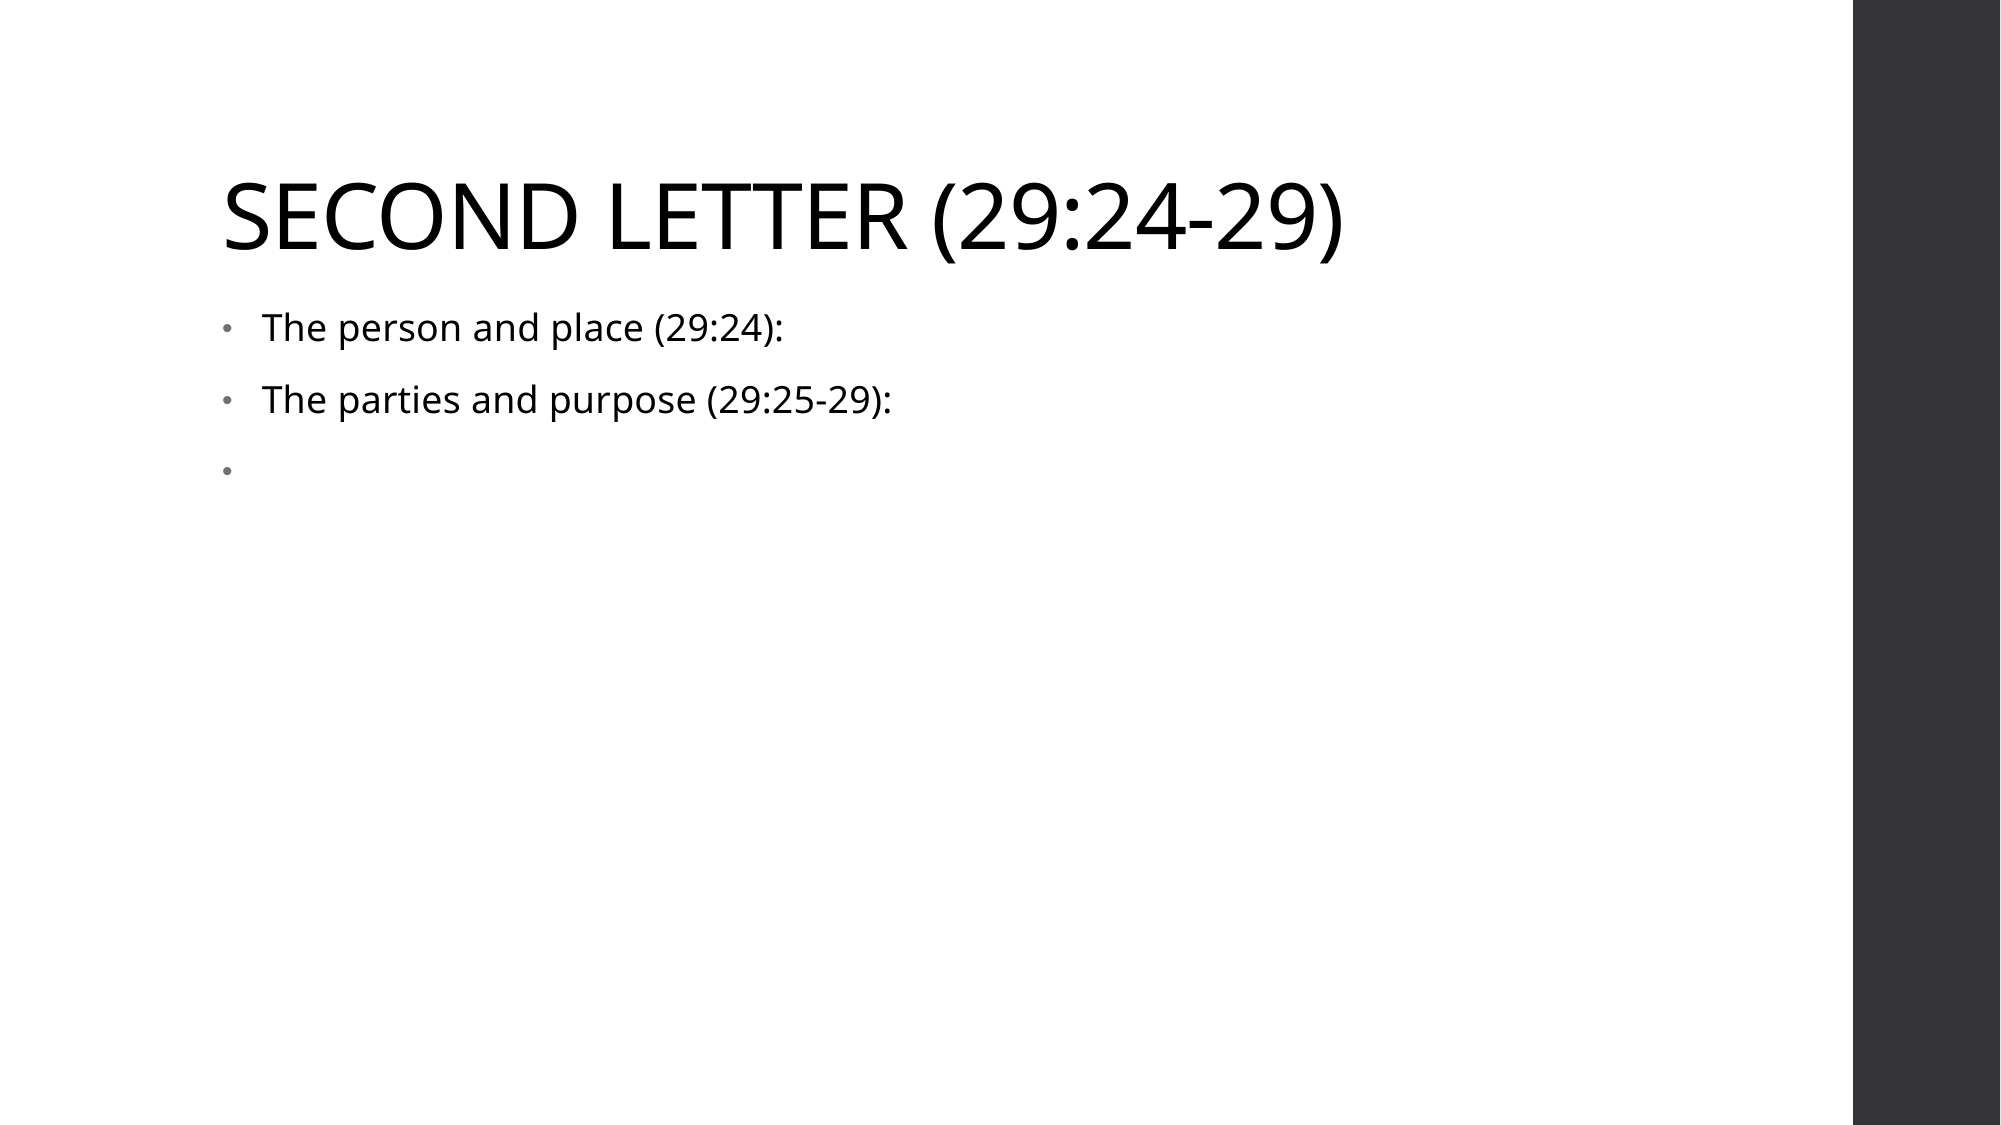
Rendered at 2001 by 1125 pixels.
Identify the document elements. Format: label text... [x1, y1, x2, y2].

title SECOND LETTER (29:24-29) [206, 60, 1797, 278]
list The person and place (29:24): The parties and purpose (29:25-29): [206, 299, 1617, 1014]
